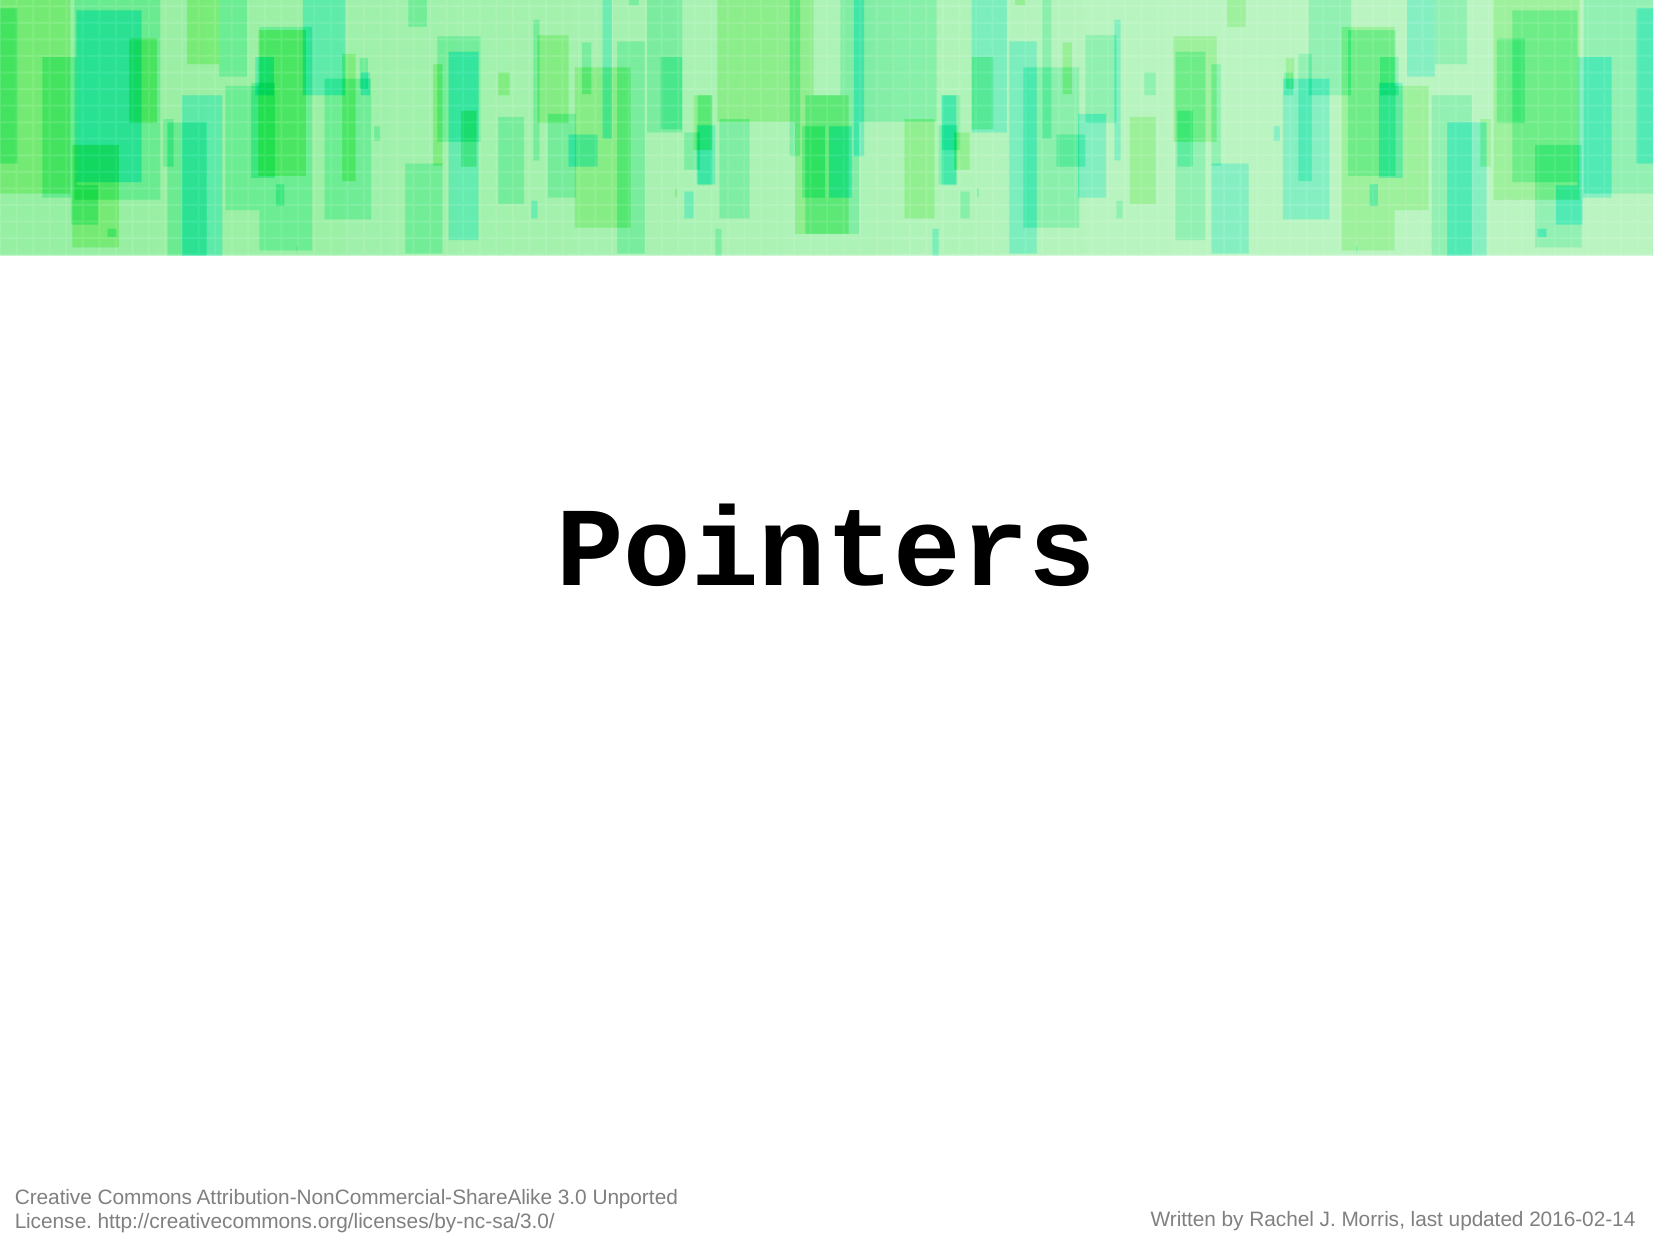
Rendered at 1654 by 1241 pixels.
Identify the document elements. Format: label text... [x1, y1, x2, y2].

text_box Creative Commons Attribution-NonCommercial-ShareAlike 3.0 Unported License. http://creativecommons.org/licenses/by-nc-sa/3.0/ [0, 1178, 751, 1241]
picture [0, 0, 1654, 1241]
text_box Written by Rachel J. Morris, last updated 2016-02-14 [840, 1200, 1651, 1239]
subtitle Pointers [82, 285, 1571, 826]
